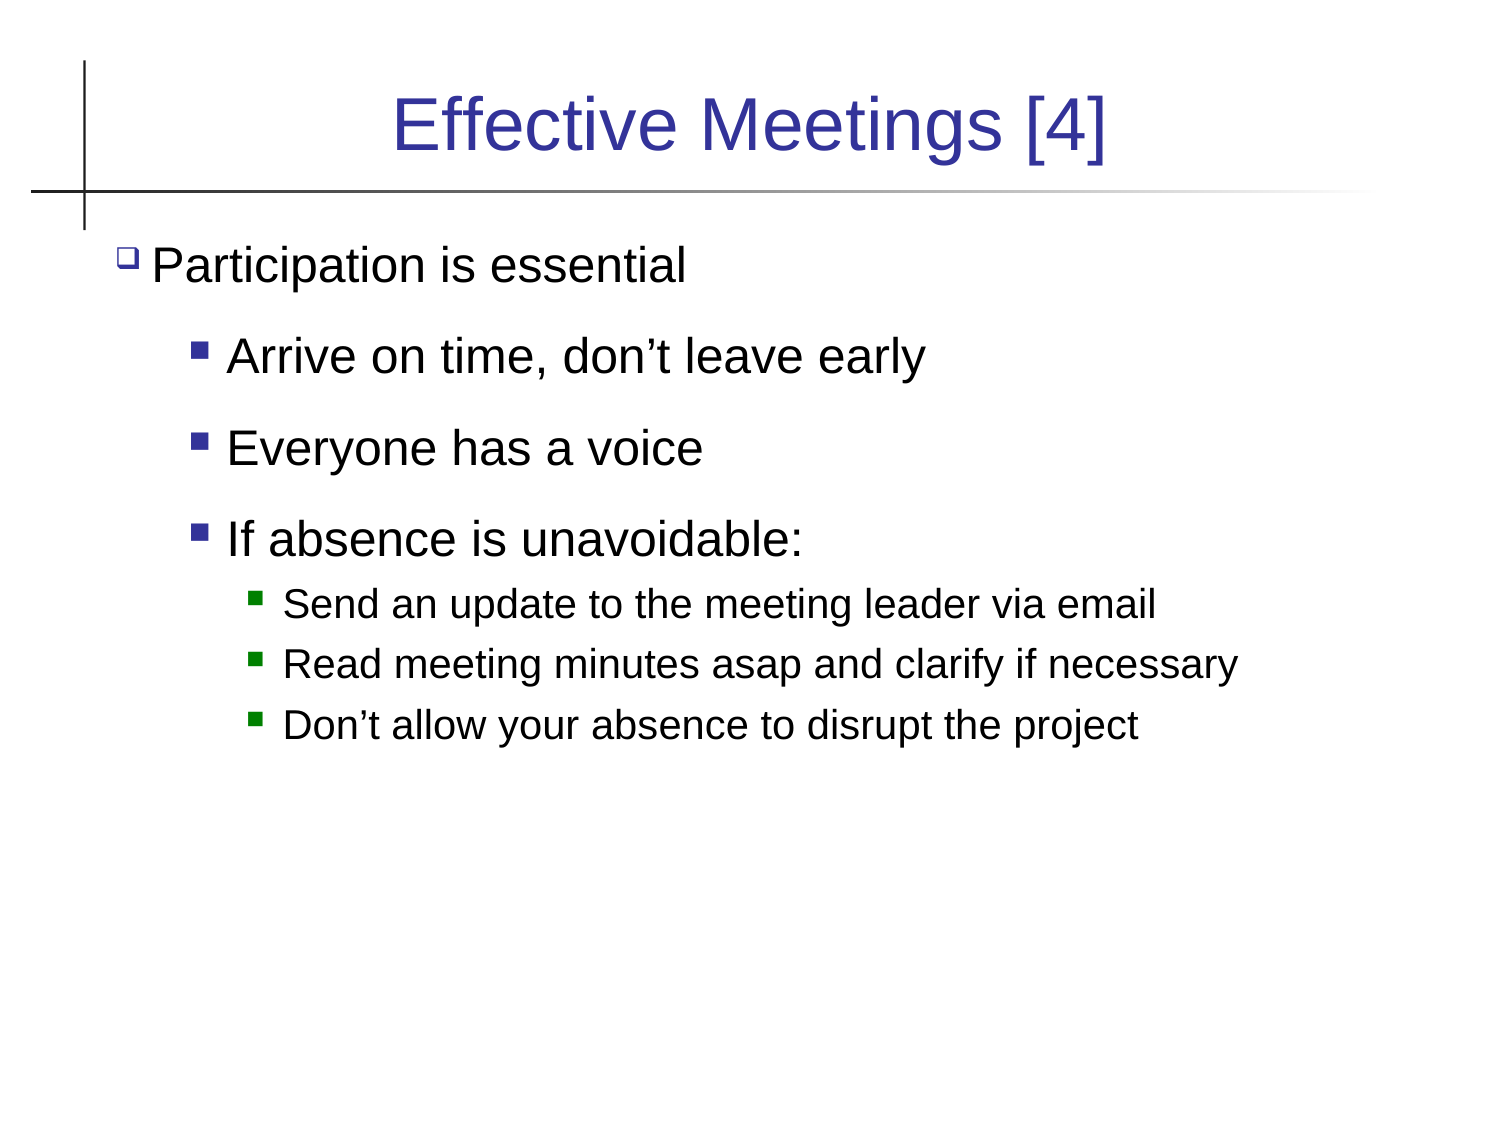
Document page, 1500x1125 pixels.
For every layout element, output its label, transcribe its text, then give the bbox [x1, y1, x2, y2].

title Effective Meetings [4] [100, 30, 1400, 173]
list Participation is essential Arrive on time, don’t leave early Everyone has a voice If absence is unavoidable: Send an update to the meeting leader via email Read meeting minutes asap and clarify if necessary Don’t allow your absence to disrupt the project [100, 224, 1400, 958]
